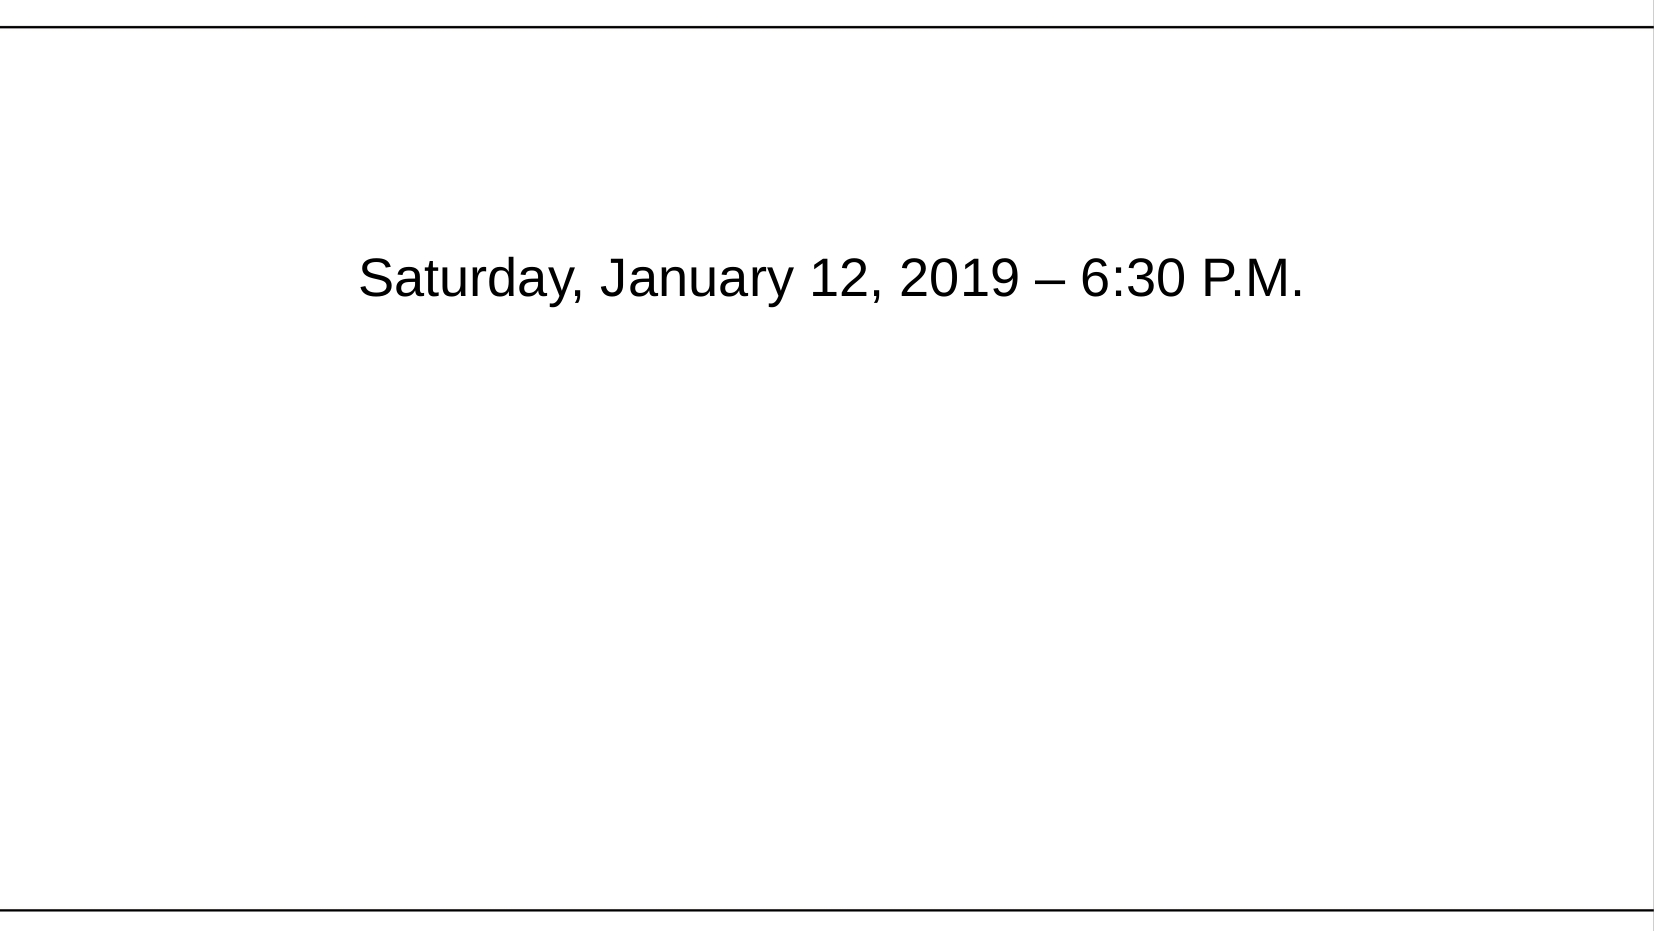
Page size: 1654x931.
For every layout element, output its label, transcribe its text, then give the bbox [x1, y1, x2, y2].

picture [0, 0, 1654, 931]
text_box Saturday, January 12, 2019 – 6:30 P.M. [225, 240, 1441, 316]
